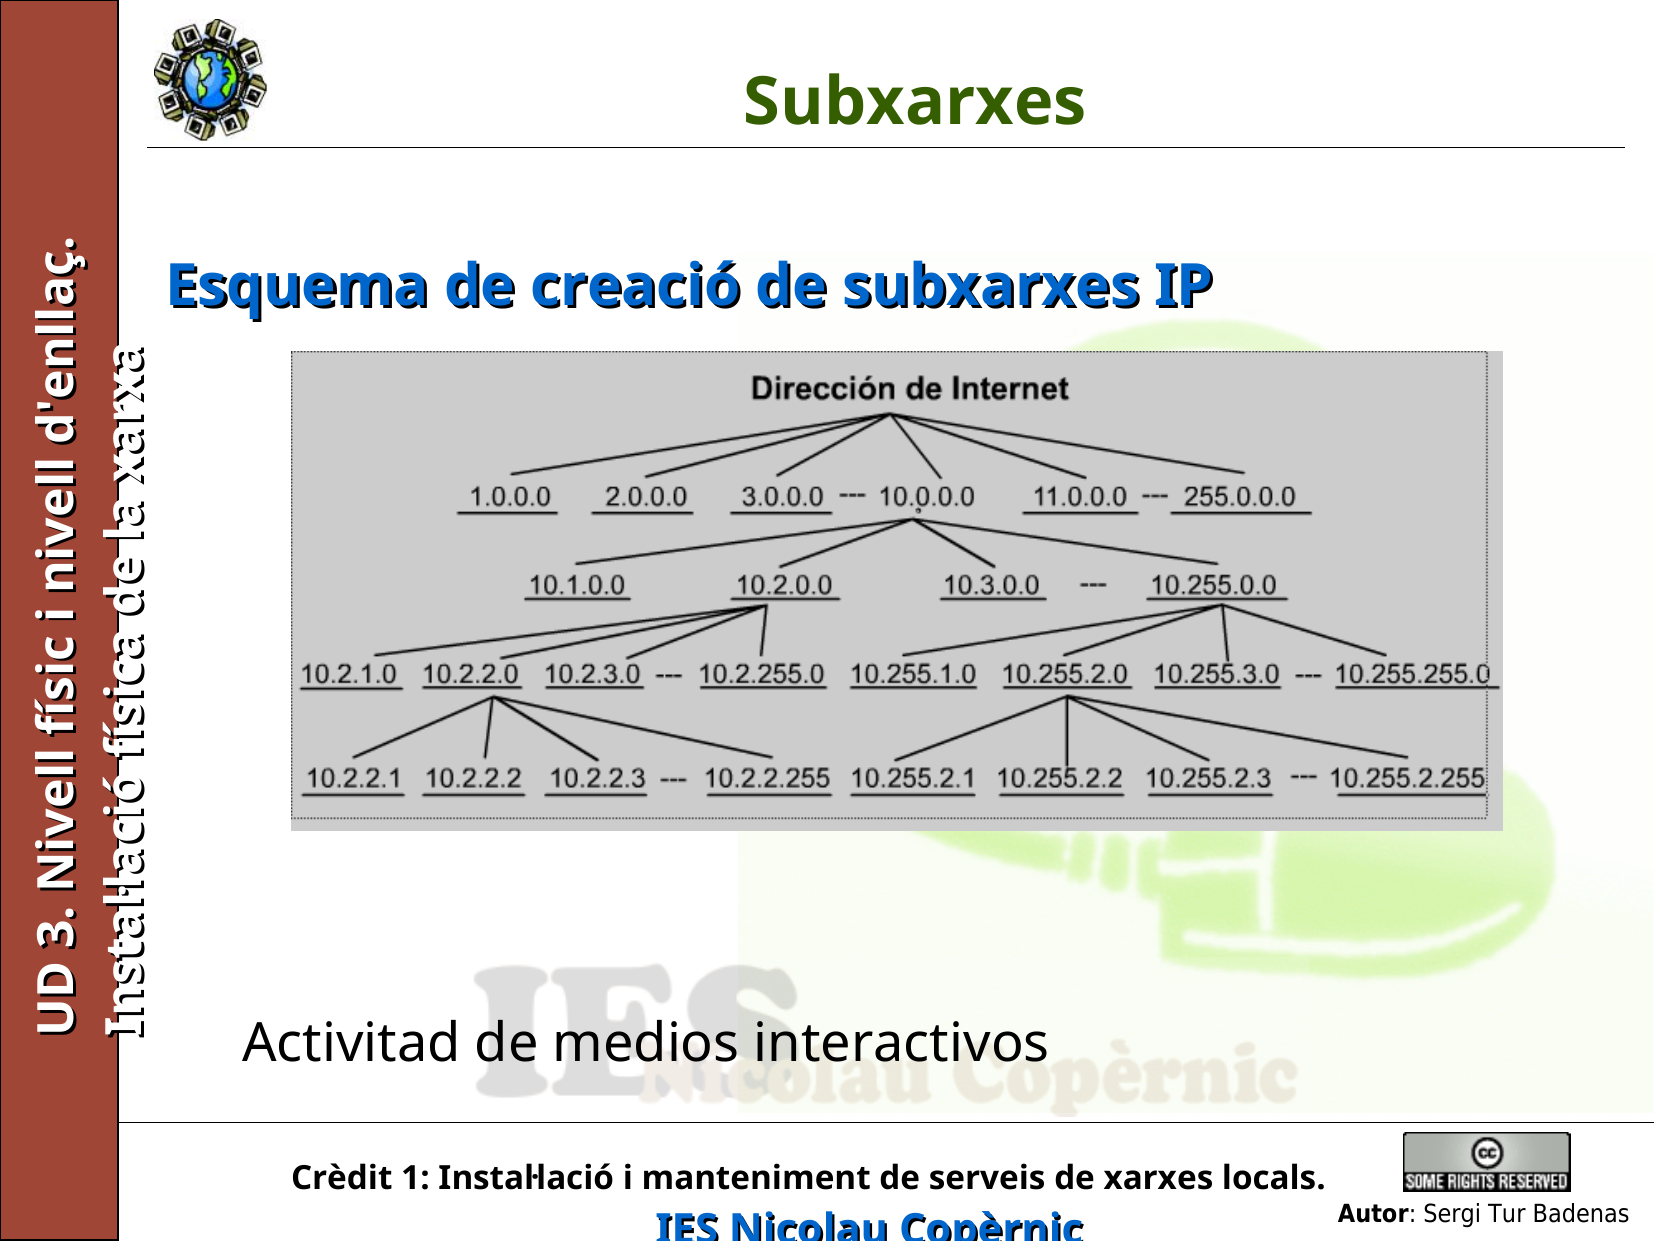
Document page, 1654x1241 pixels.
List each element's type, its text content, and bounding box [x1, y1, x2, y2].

picture [291, 351, 1503, 831]
title Subxarxes [171, 56, 1654, 141]
picture [1403, 1132, 1571, 1192]
picture [466, 252, 1654, 1117]
list Esquema de creació de subxarxes IP Activitad de medios interactivos [147, 242, 1636, 1078]
picture [154, 19, 268, 142]
